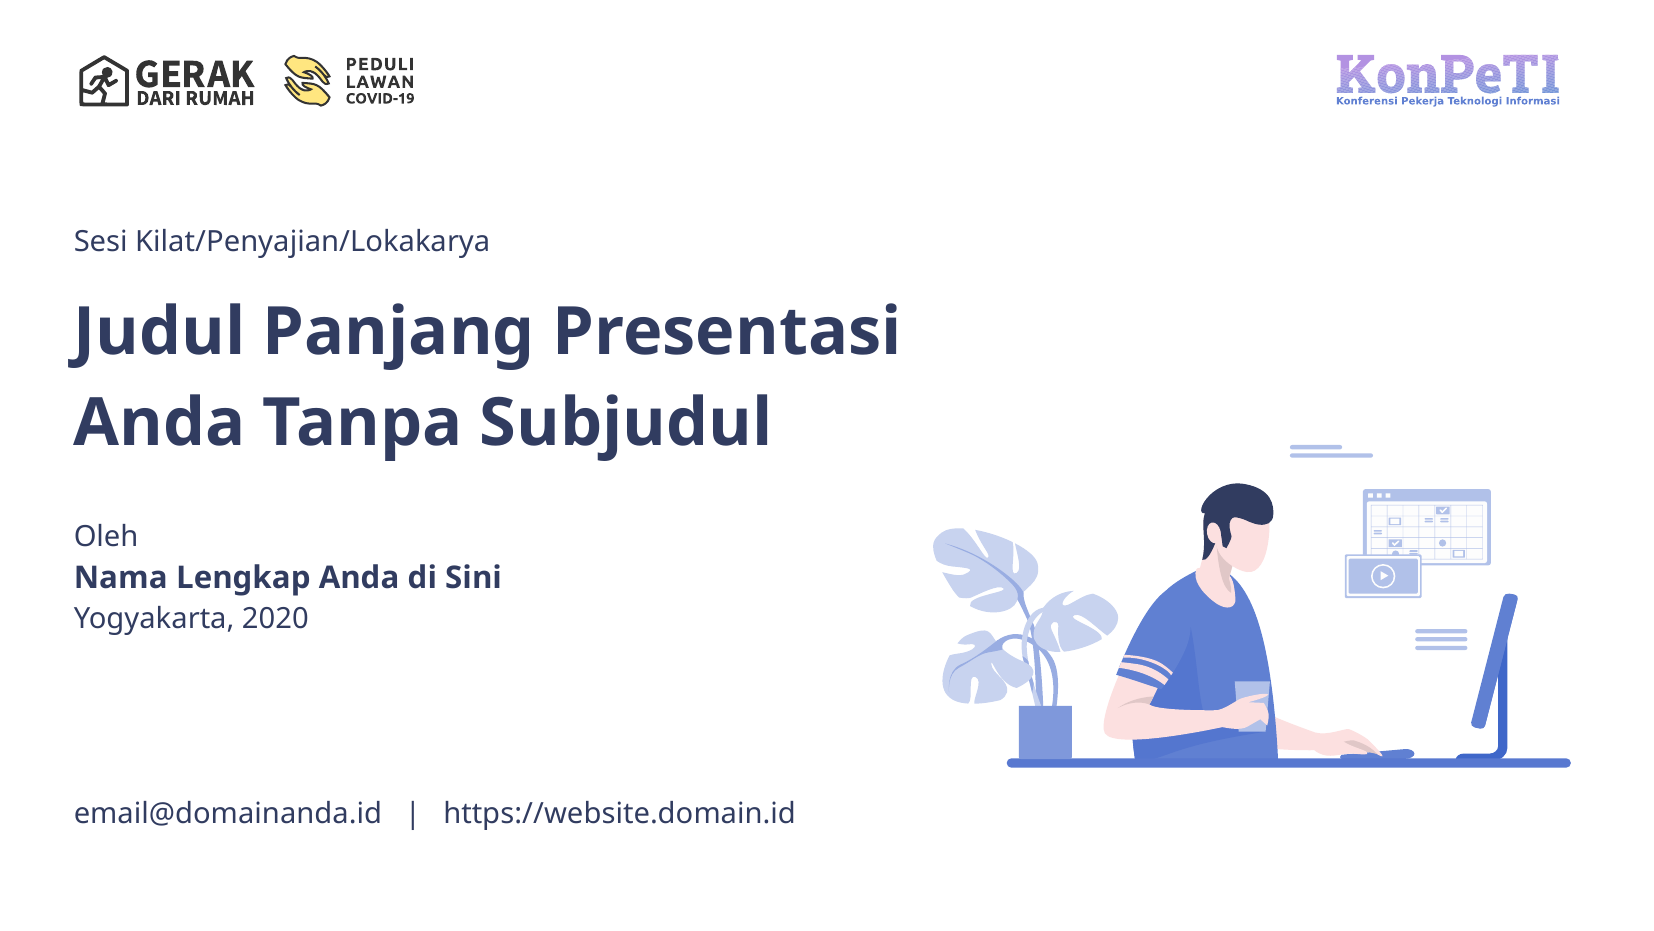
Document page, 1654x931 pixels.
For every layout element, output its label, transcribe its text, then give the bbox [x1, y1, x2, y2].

text_box email@domainanda.id | https://website.domain.id [59, 784, 1335, 879]
text_box Sesi Kilat/Penyajian/Lokakarya [59, 212, 686, 268]
picture [283, 54, 414, 107]
text_box Oleh Nama Lengkap Anda di Sini Yogyakarta, 2020 [59, 507, 686, 645]
text_box Judul Panjang Presentasi Anda Tanpa Subjudul [59, 276, 993, 459]
picture [933, 444, 1571, 768]
picture [1336, 54, 1560, 107]
picture [79, 54, 256, 107]
